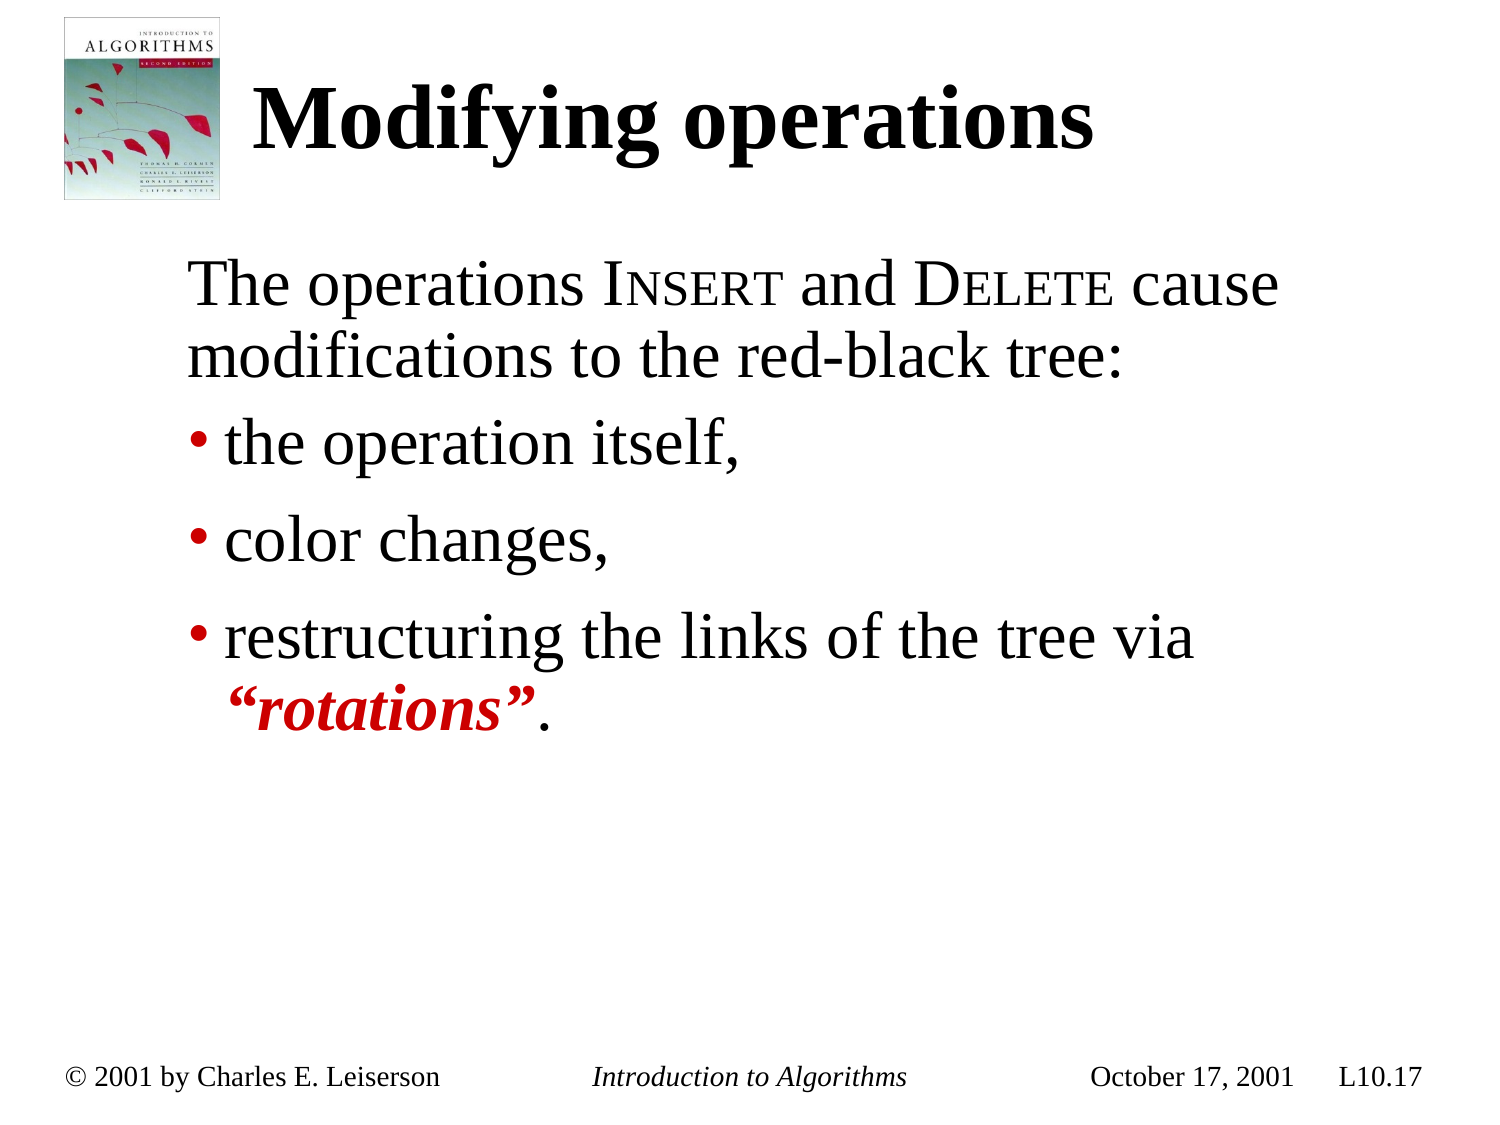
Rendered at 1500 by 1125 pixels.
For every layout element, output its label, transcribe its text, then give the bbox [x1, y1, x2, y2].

text_box The operations INSERT and DELETE cause modifications to the red-black tree: [172, 240, 1301, 400]
title Modifying operations [237, 24, 1475, 213]
text_box the operation itself, color changes, restructuring the links of the tree via “rotations”. [172, 399, 1226, 753]
picture [64, 17, 220, 200]
text_box October 17, 2001 L10.<number> [982, 1049, 1438, 1101]
text_box Introduction to Algorithms [577, 1049, 923, 1101]
